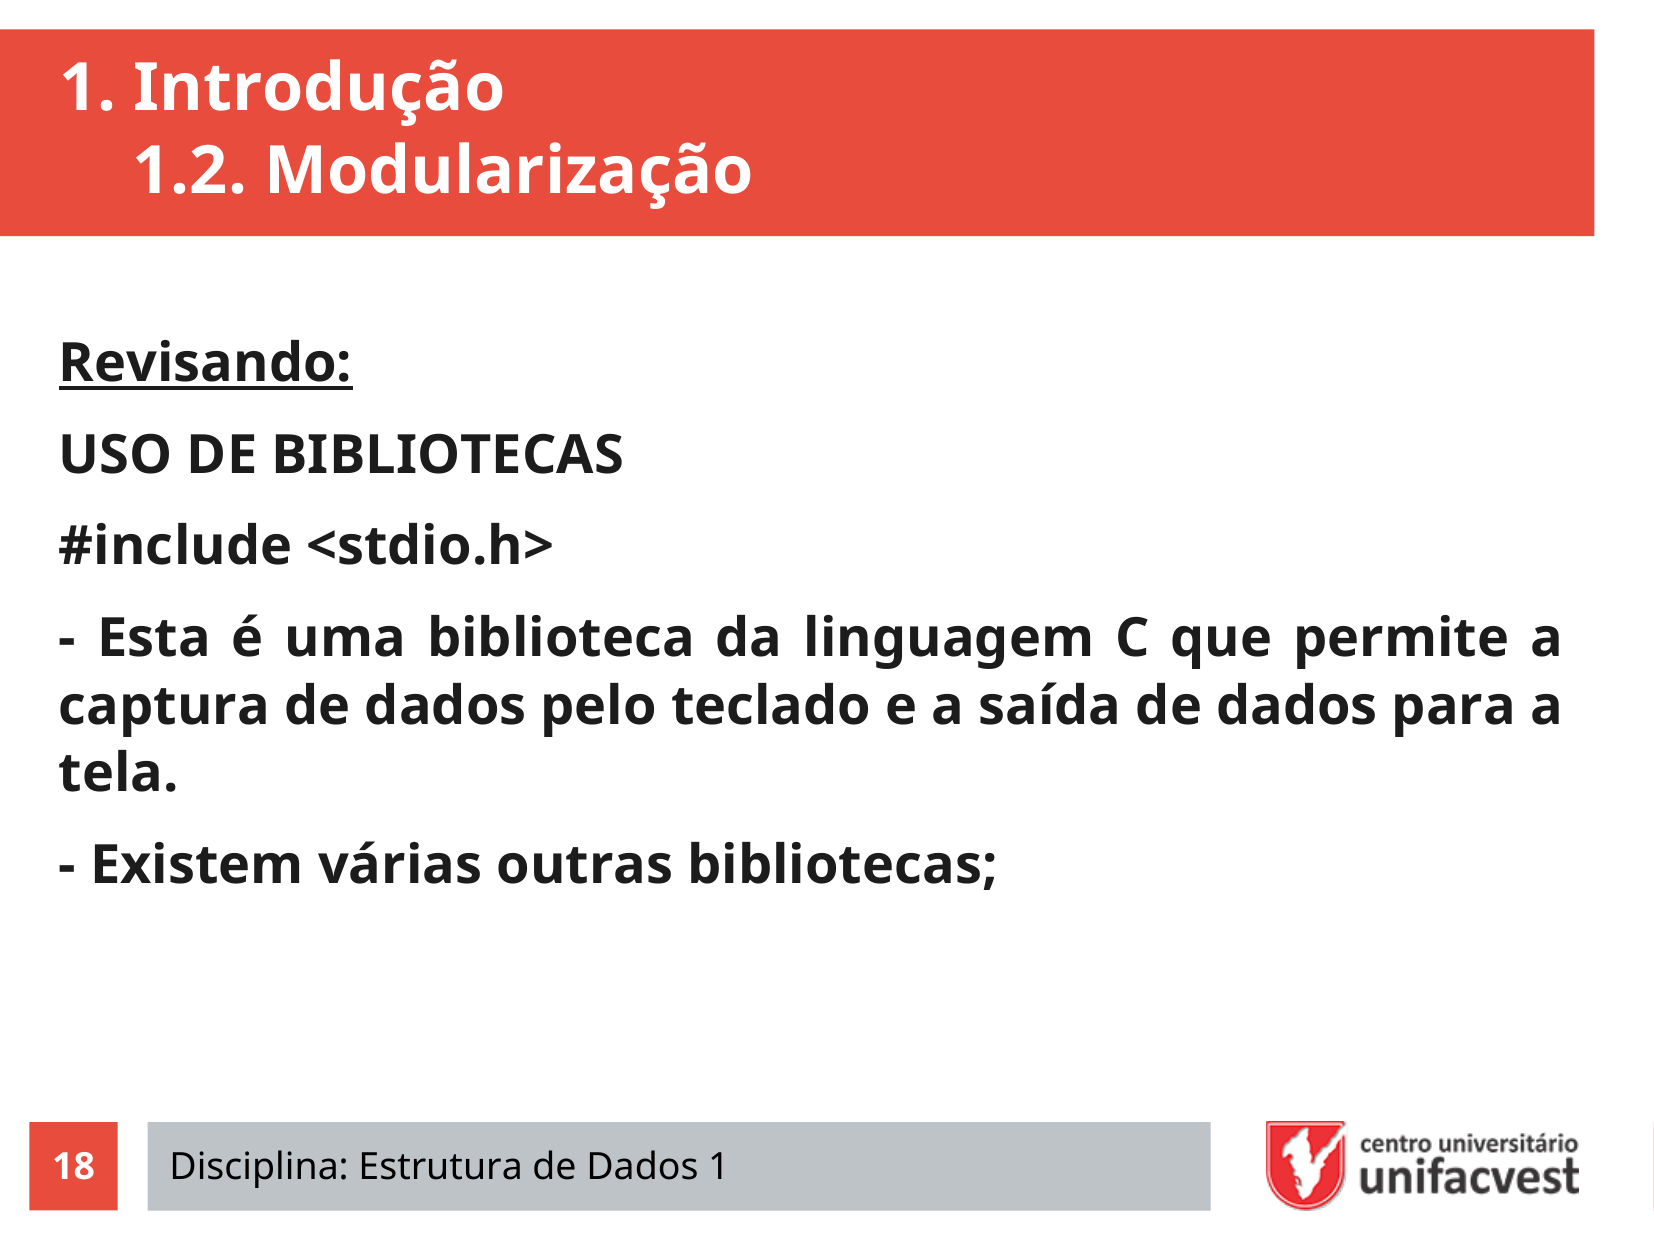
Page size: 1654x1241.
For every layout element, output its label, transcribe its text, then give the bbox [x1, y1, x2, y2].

picture [1266, 1121, 1579, 1211]
list Revisando: USO DE BIBLIOTECAS #include <stdio.h> - Esta é uma biblioteca da linguagem C que permite a captura de dados pelo teclado e a saída de dados para a tela. - Existem várias outras bibliotecas; [59, 324, 1566, 1093]
text_box [1238, 1120, 1654, 1212]
title 1. Introdução 1.2. Modularização [59, 59, 1595, 207]
text_box Disciplina: Estrutura de Dados 1 [154, 1132, 1205, 1196]
